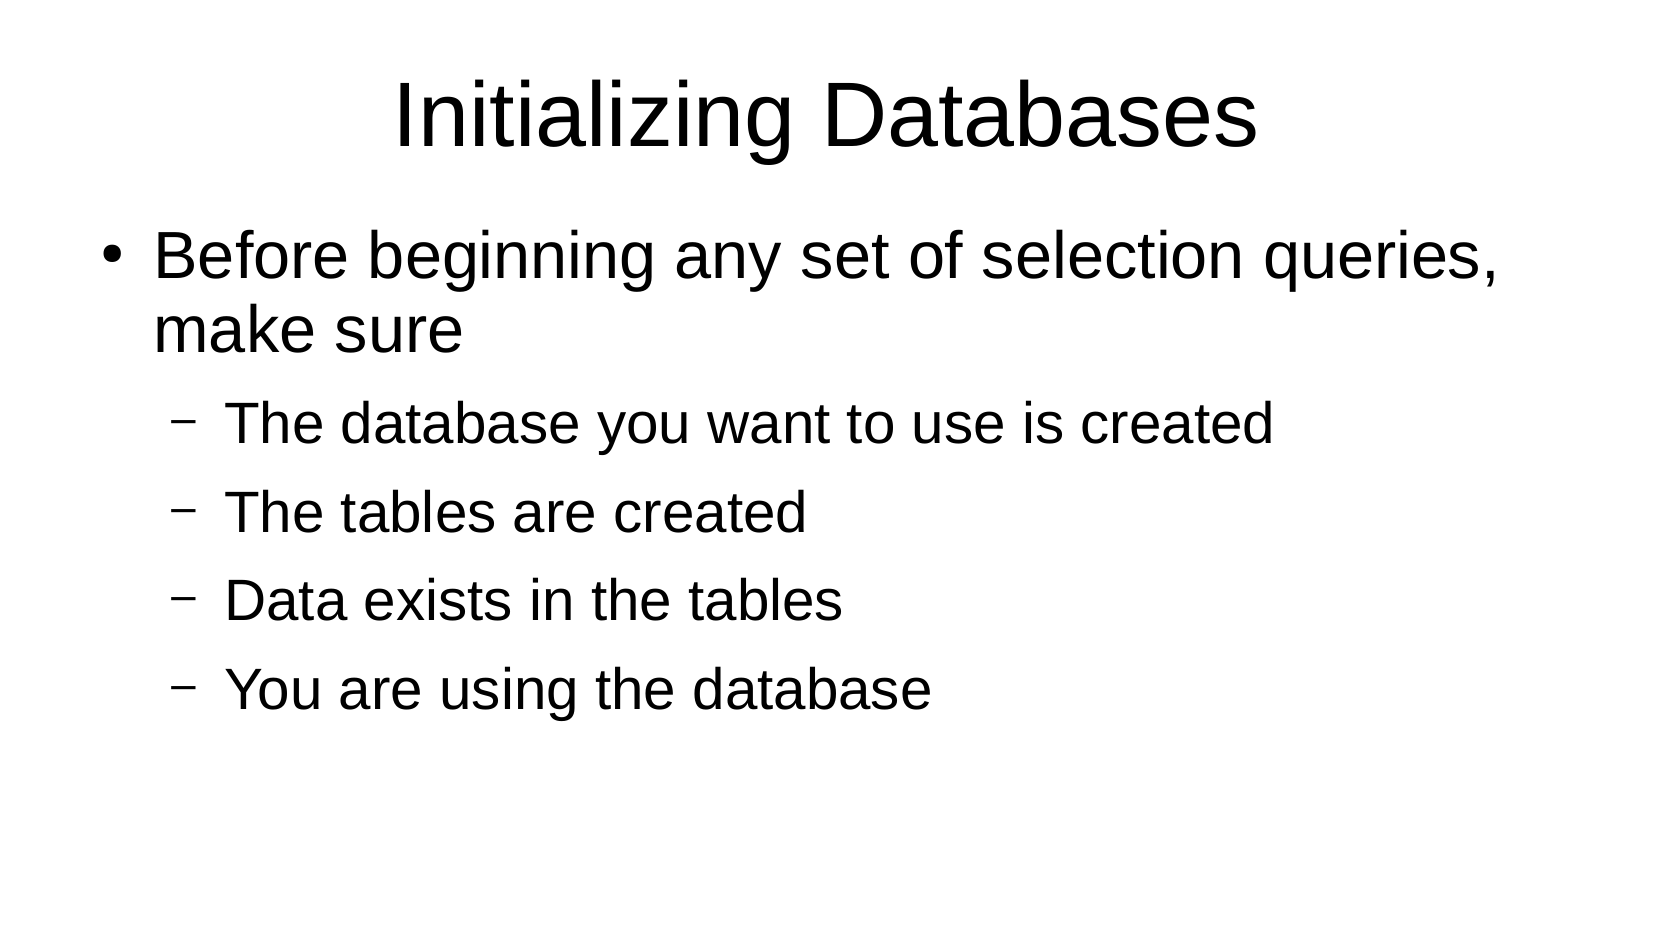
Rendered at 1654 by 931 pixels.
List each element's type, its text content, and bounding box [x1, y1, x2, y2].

list Before beginning any set of selection queries, make sure The database you want to use is created The tables are created Data exists in the tables You are using the database [82, 217, 1571, 758]
title Initializing Databases [82, 37, 1571, 193]
